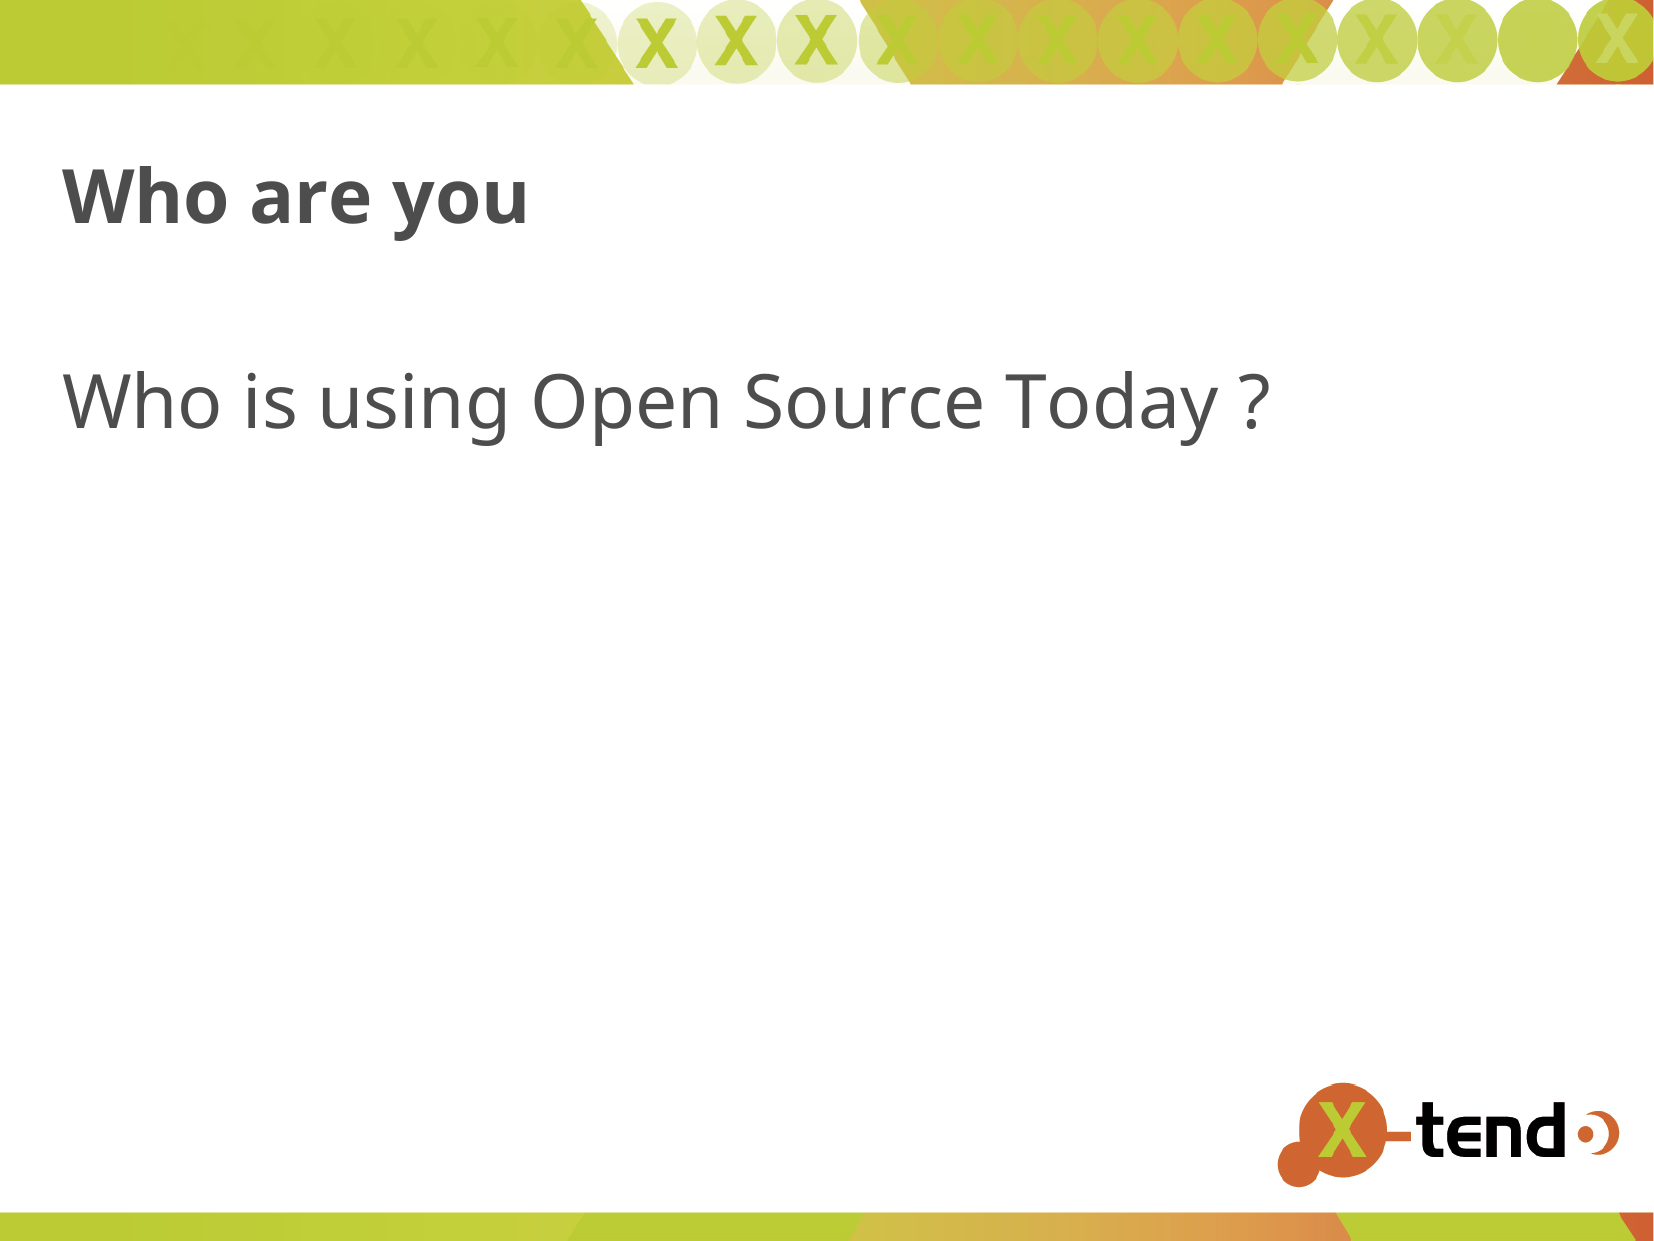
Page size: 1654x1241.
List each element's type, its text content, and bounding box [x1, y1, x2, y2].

picture [0, 0, 1654, 1241]
text_box Who are you Who is using Open Source Today ? [47, 135, 1414, 970]
